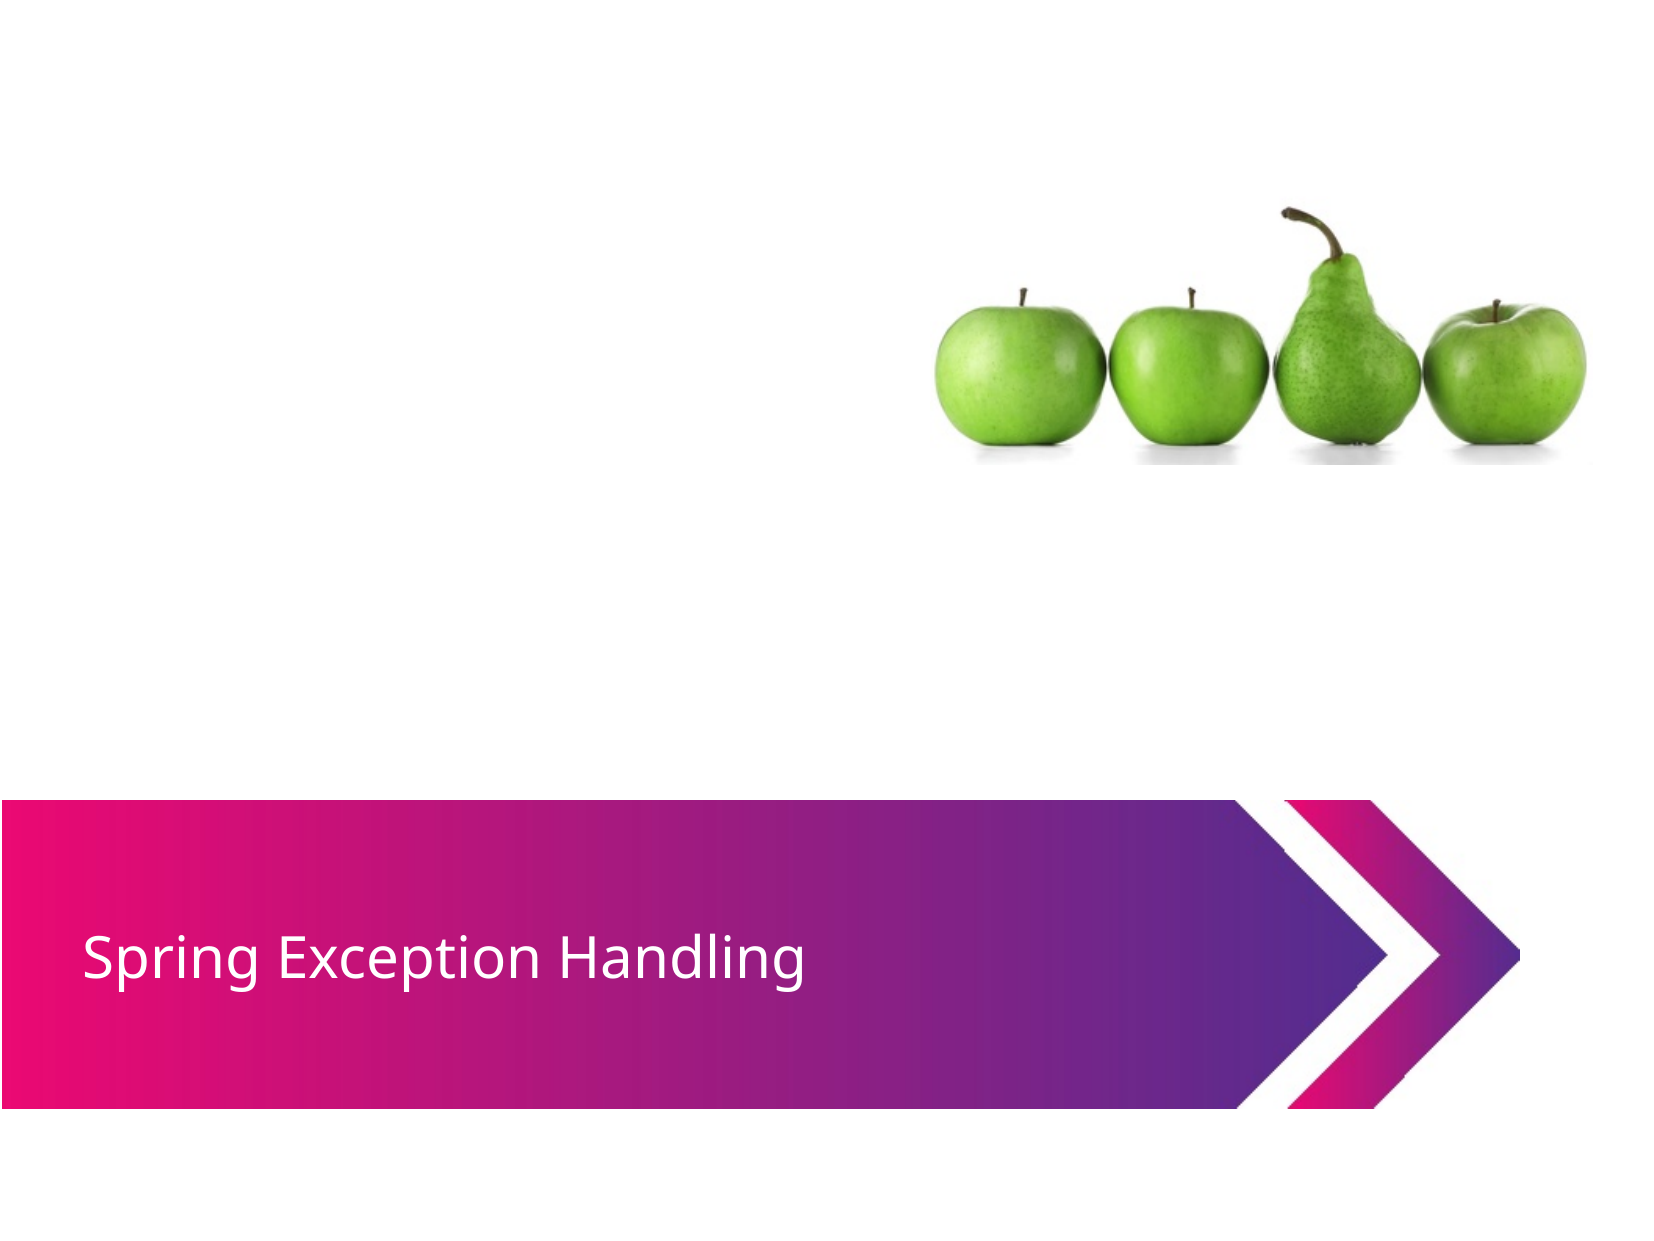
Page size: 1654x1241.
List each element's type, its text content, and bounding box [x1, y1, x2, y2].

picture [2, 800, 1520, 1109]
picture [930, 22, 1593, 466]
title Spring Exception Handling [82, 852, 1396, 1060]
